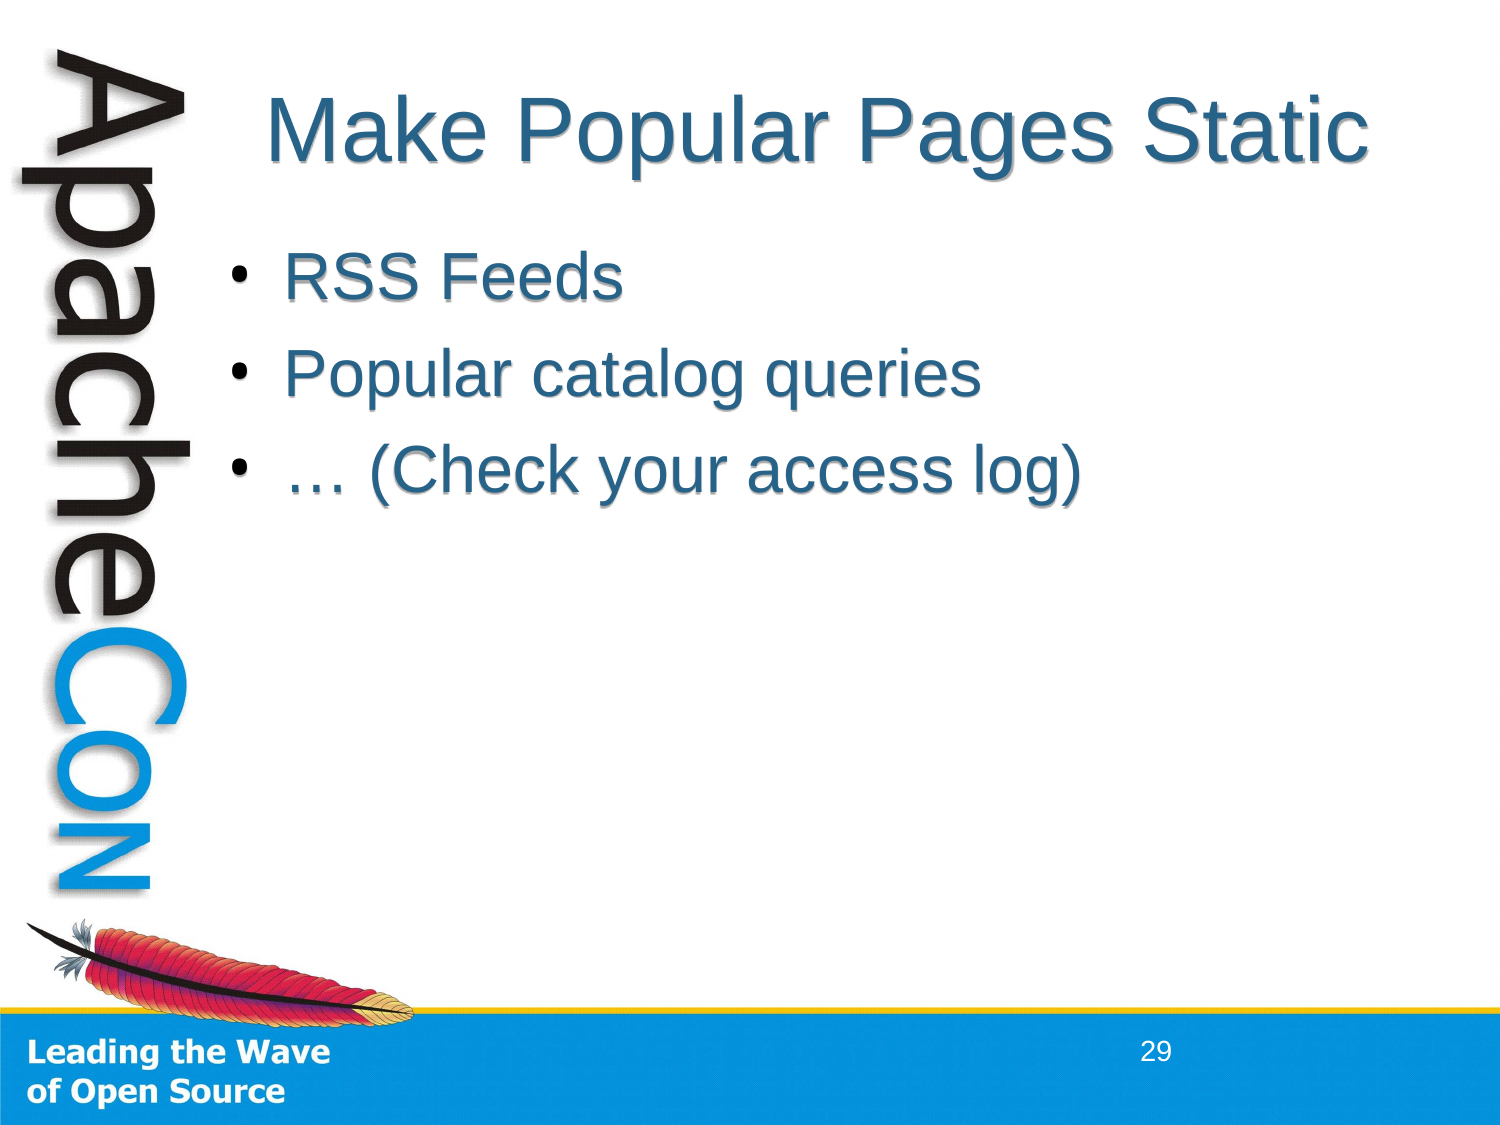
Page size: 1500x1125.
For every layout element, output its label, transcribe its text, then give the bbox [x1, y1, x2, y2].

list RSS Feeds Popular catalog queries … (Check your access log) [212, 224, 1426, 913]
text_box 29 [1125, 1025, 1438, 1101]
title Make Popular Pages Static [212, 62, 1426, 188]
